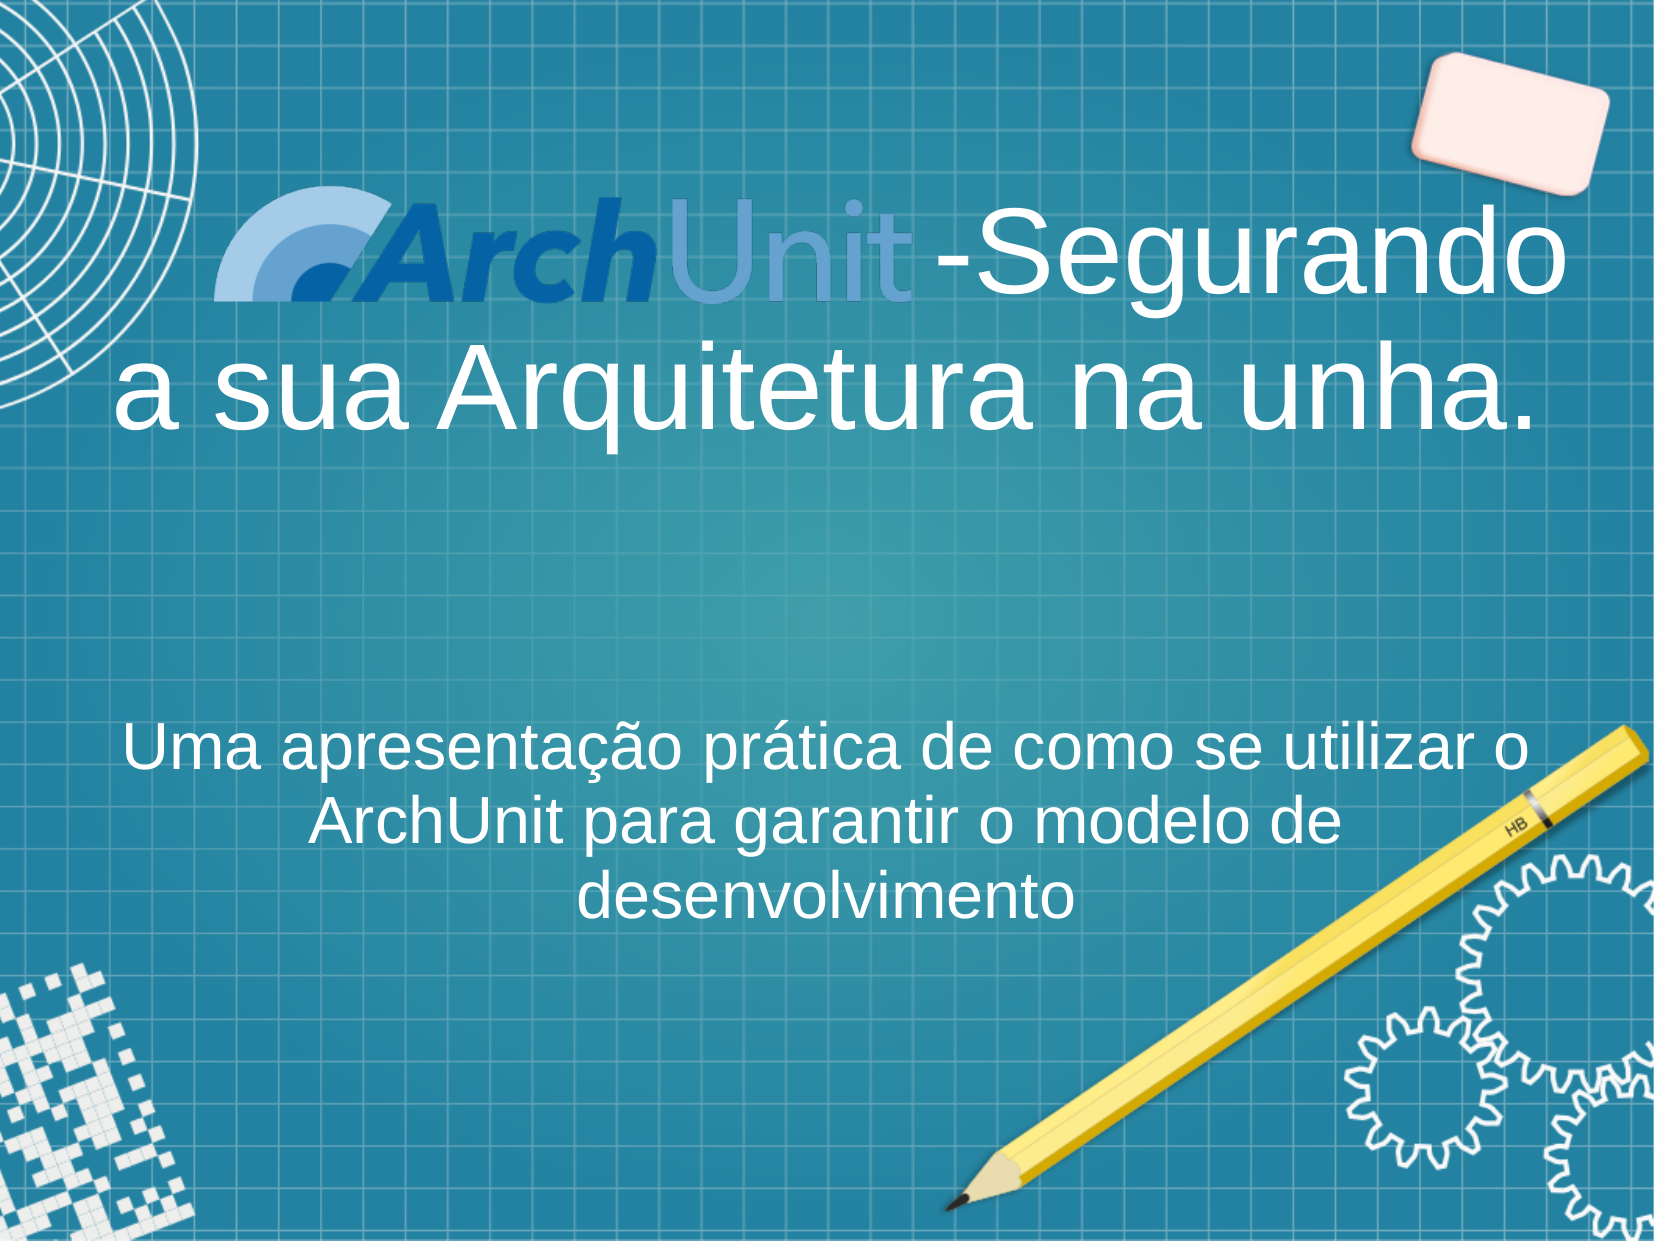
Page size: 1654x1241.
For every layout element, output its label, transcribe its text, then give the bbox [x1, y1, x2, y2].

subtitle Uma apresentação prática de como se utilizar o ArchUnit para garantir o modelo de desenvolvimento [82, 519, 1571, 1123]
picture [0, 0, 1654, 1241]
title -Segurando a sua Arquitetura na unha. [82, 177, 1571, 461]
